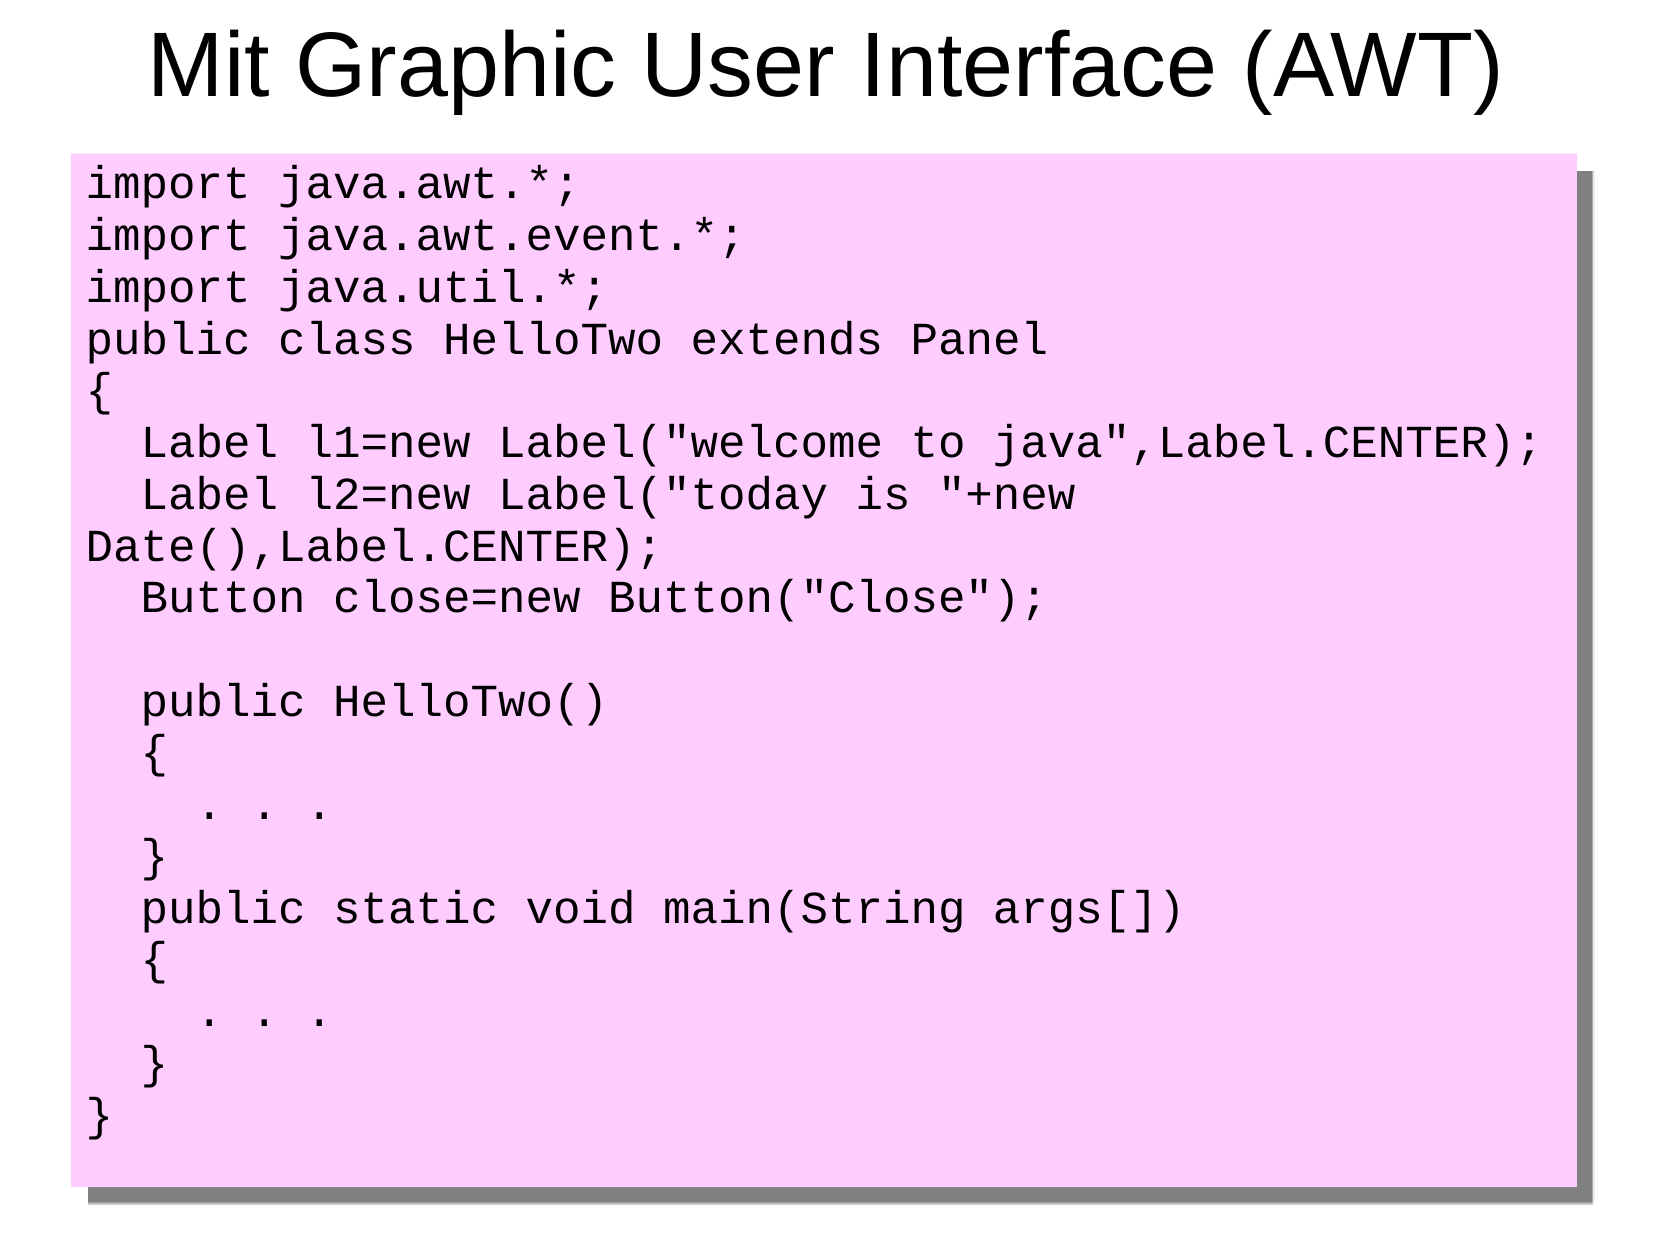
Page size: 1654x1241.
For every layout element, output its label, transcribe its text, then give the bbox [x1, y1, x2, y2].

text_box import java.awt.*; import java.awt.event.*; import java.util.*; public class HelloTwo extends Panel { Label l1=new Label("welcome to java",Label.CENTER); Label l2=new Label("today is "+new Date(),Label.CENTER); Button close=new Button("Close"); public HelloTwo() { . . . } public static void main(String args[]) { . . . } } [70, 153, 1577, 1188]
title Mit Graphic User Interface (AWT) [82, 0, 1571, 153]
